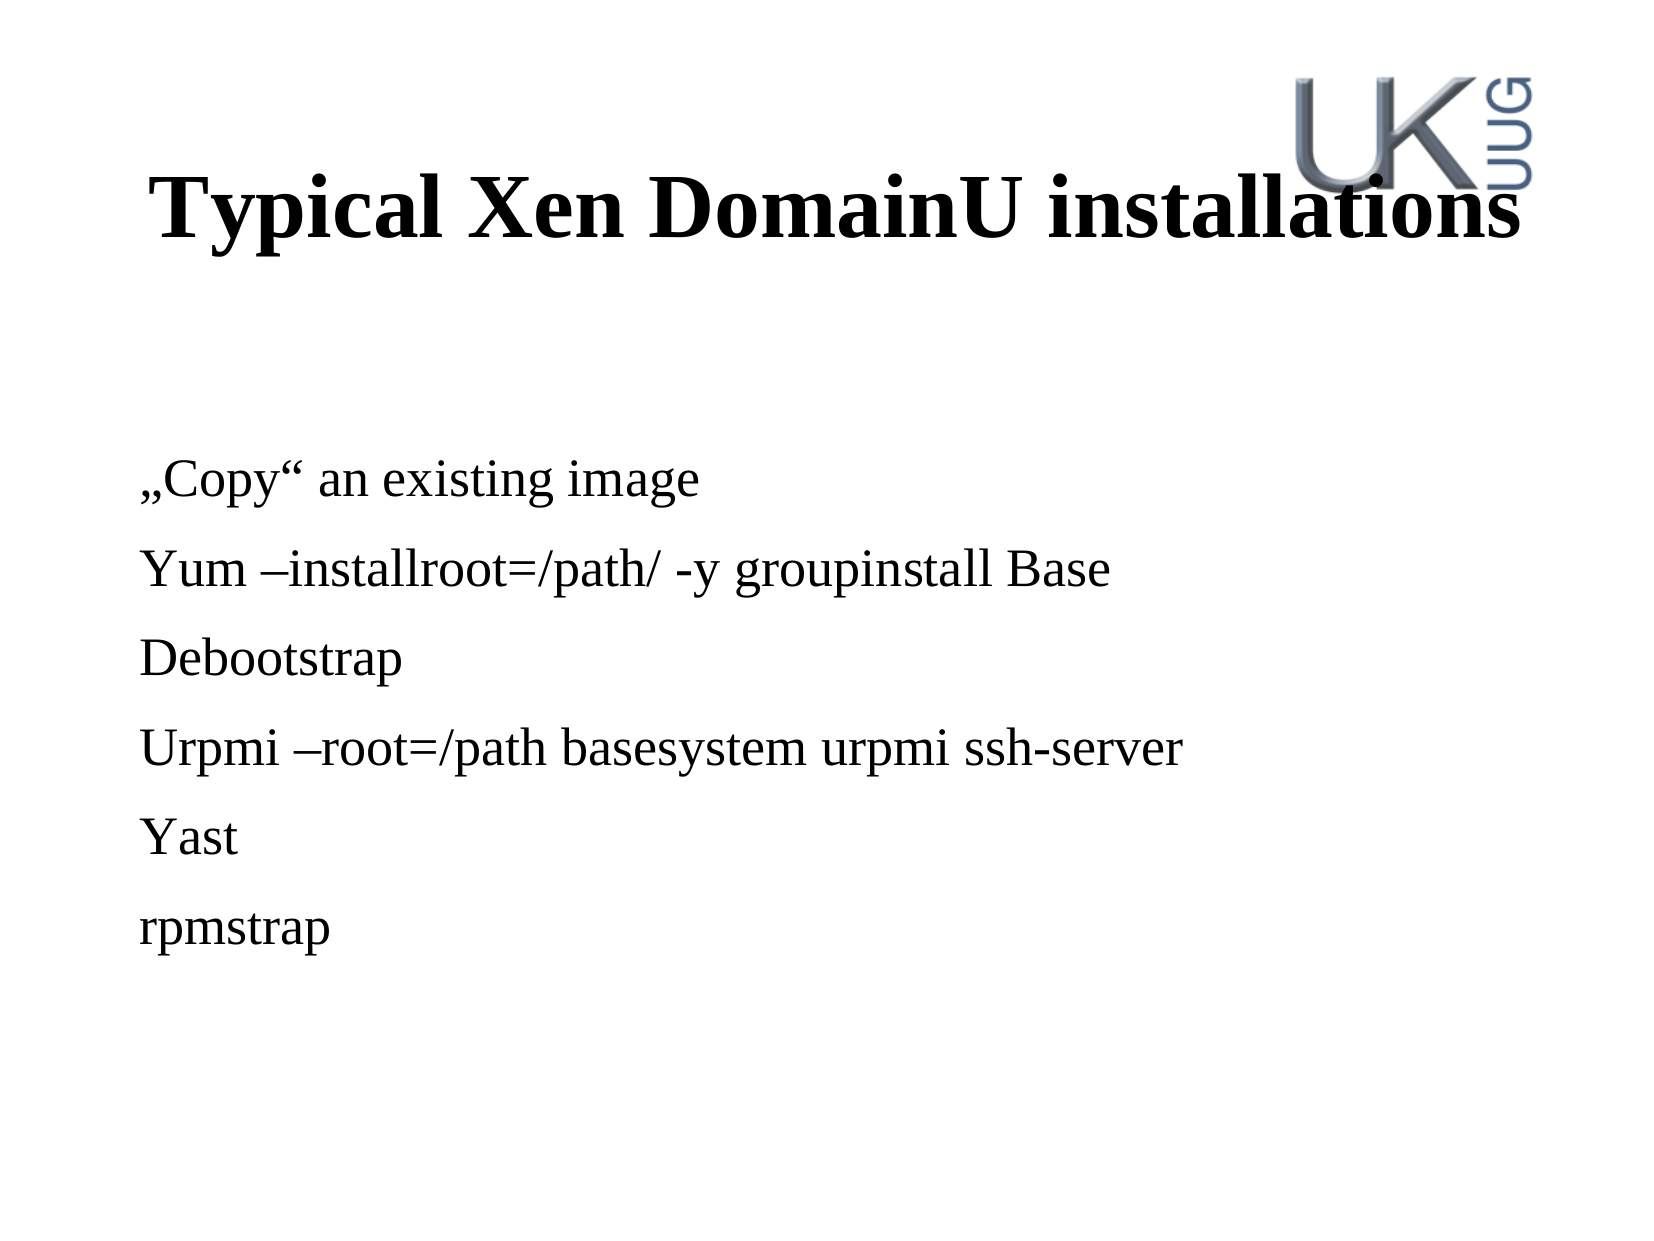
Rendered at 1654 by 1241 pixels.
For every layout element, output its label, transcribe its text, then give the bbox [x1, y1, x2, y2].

list „Copy“ an existing image Yum –installroot=/path/ -y groupinstall Base Debootstrap Urpmi –root=/path basesystem urpmi ssh-server Yast rpmstrap [121, 344, 1534, 1127]
title Typical Xen DomainU installations [121, 102, 1534, 311]
picture [1289, 74, 1538, 196]
